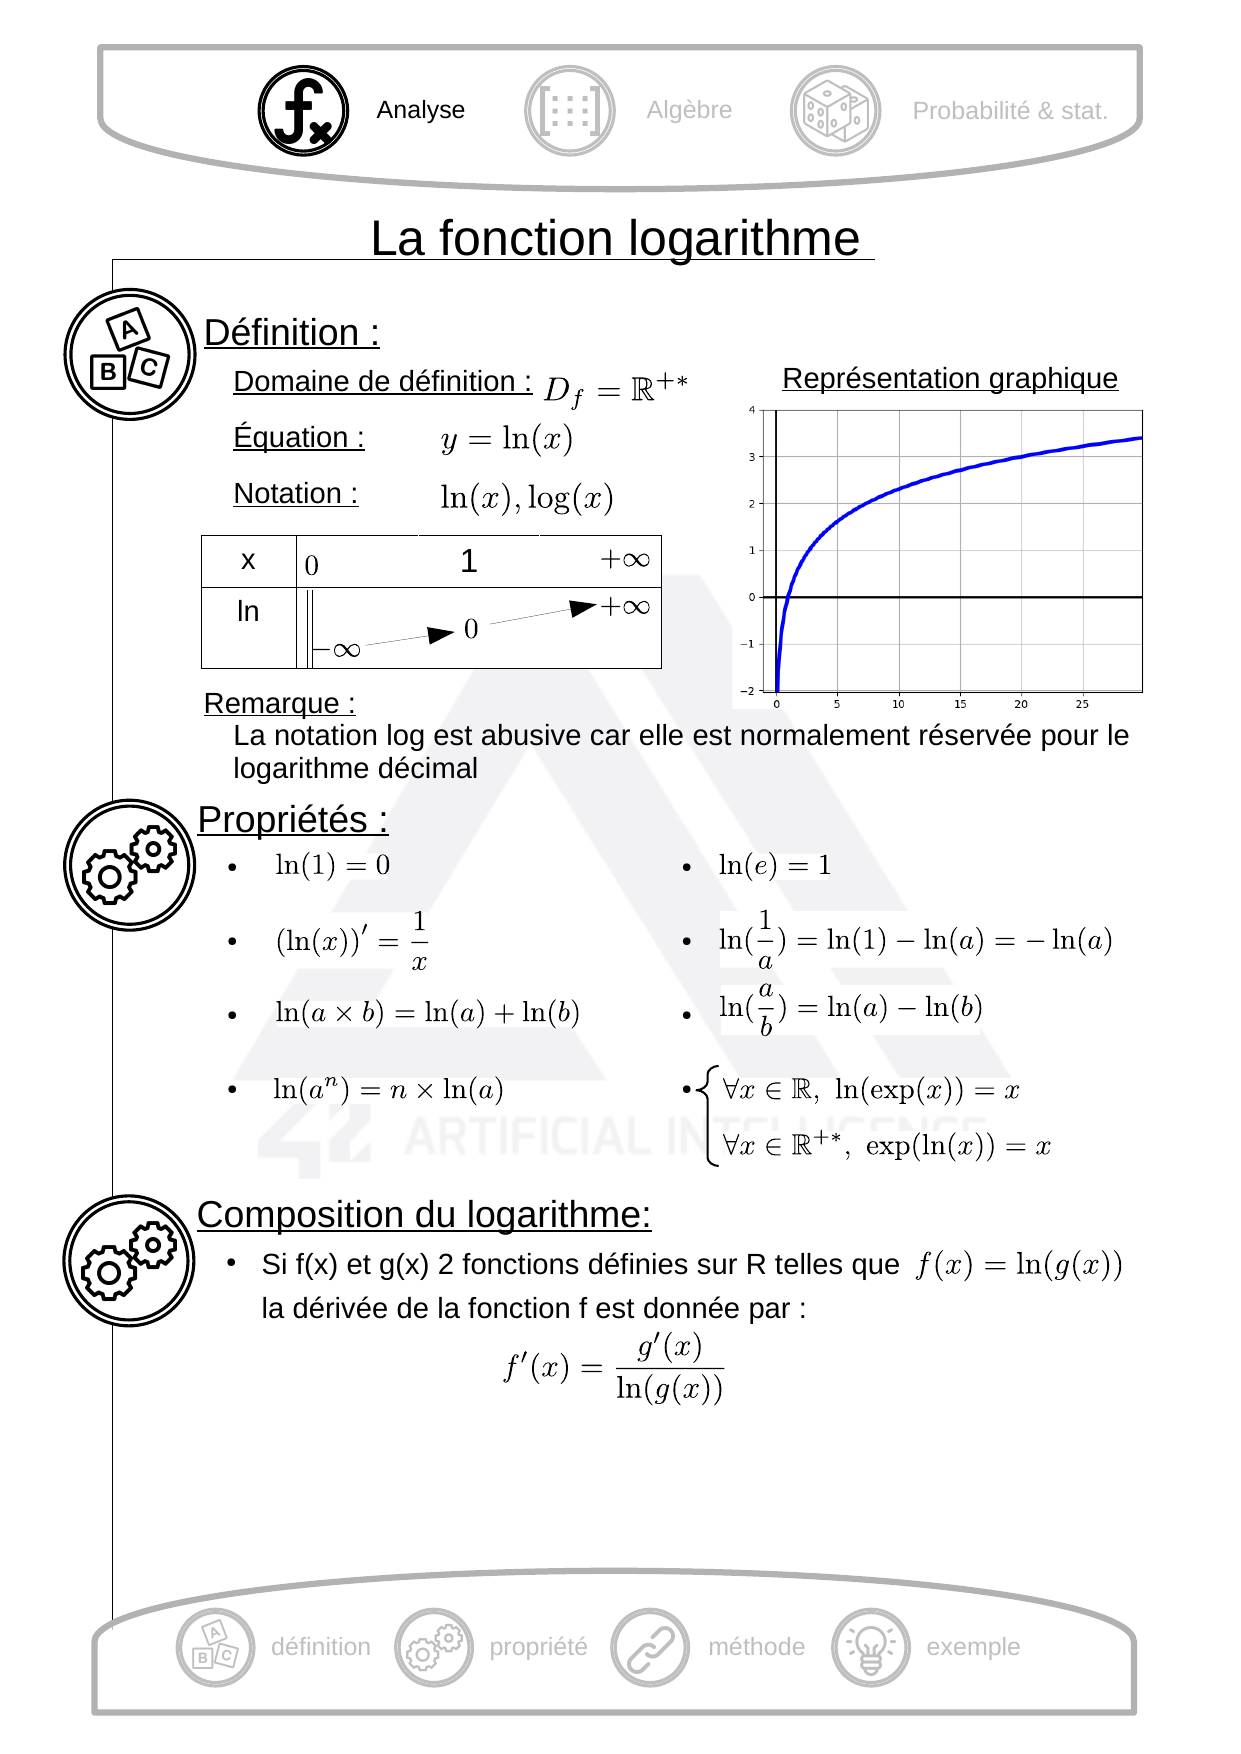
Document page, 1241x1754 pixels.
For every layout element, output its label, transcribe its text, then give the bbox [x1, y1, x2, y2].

text_box [99, 297, 161, 307]
text_box Propriétés : [182, 790, 490, 1115]
text_box [84, 1195, 173, 1213]
text_box [276, 999, 579, 1029]
text_box [63, 1216, 81, 1305]
text_box [600, 596, 650, 617]
text_box [177, 820, 182, 832]
text_box [85, 1309, 173, 1326]
text_box [100, 808, 159, 817]
text_box Analyse [361, 88, 490, 146]
picture [88, 307, 172, 390]
text_box [543, 372, 688, 411]
text_box [305, 555, 318, 576]
text_box [64, 821, 82, 910]
text_box [276, 910, 429, 971]
picture [59, 59, 1182, 1695]
text_box [600, 549, 650, 569]
text_box [915, 1250, 1122, 1282]
text_box [637, 793, 1112, 1115]
text_box [276, 851, 390, 882]
text_box [100, 913, 160, 922]
text_box [177, 1231, 181, 1290]
text_box Représentation graphique [755, 354, 1146, 402]
table_header 1 [419, 536, 539, 587]
text_box Définition : Domaine de définition : Équation : Notation : [188, 303, 1193, 518]
table_header [540, 536, 661, 587]
text_box [503, 1331, 725, 1406]
text_box [73, 317, 187, 411]
text_box La fonction logarithme [355, 203, 885, 274]
text_box [73, 835, 82, 895]
table_header x [202, 536, 296, 587]
text_box [177, 835, 182, 896]
table_cell [297, 588, 661, 668]
table_header [297, 536, 418, 587]
text_box [723, 1129, 1051, 1162]
text_box [94, 1570, 1134, 1713]
text_box [313, 643, 361, 657]
text_box [177, 1294, 181, 1305]
text_box [85, 913, 174, 931]
text_box [441, 482, 613, 516]
text_box [65, 289, 188, 420]
text_box [99, 1204, 159, 1213]
text_box [177, 1217, 181, 1228]
text_box [274, 1076, 503, 1106]
text_box [72, 1231, 81, 1291]
text_box [177, 898, 182, 910]
text_box [465, 618, 478, 639]
table_cell ln [202, 588, 296, 668]
text_box [86, 800, 174, 817]
text_box Remarque : La notation log est abusive car elle est normalement réservée pour le logarithme décimal [188, 679, 1182, 793]
text_box [441, 423, 572, 457]
text_box [100, 47, 1140, 190]
text_box Composition du logarithme: Si f(x) et g(x) 2 fonctions définies sur R telles que la dérivée de la fonction f est donnée par : [181, 1186, 1175, 1444]
text_box [100, 1309, 158, 1318]
picture [270, 78, 336, 144]
